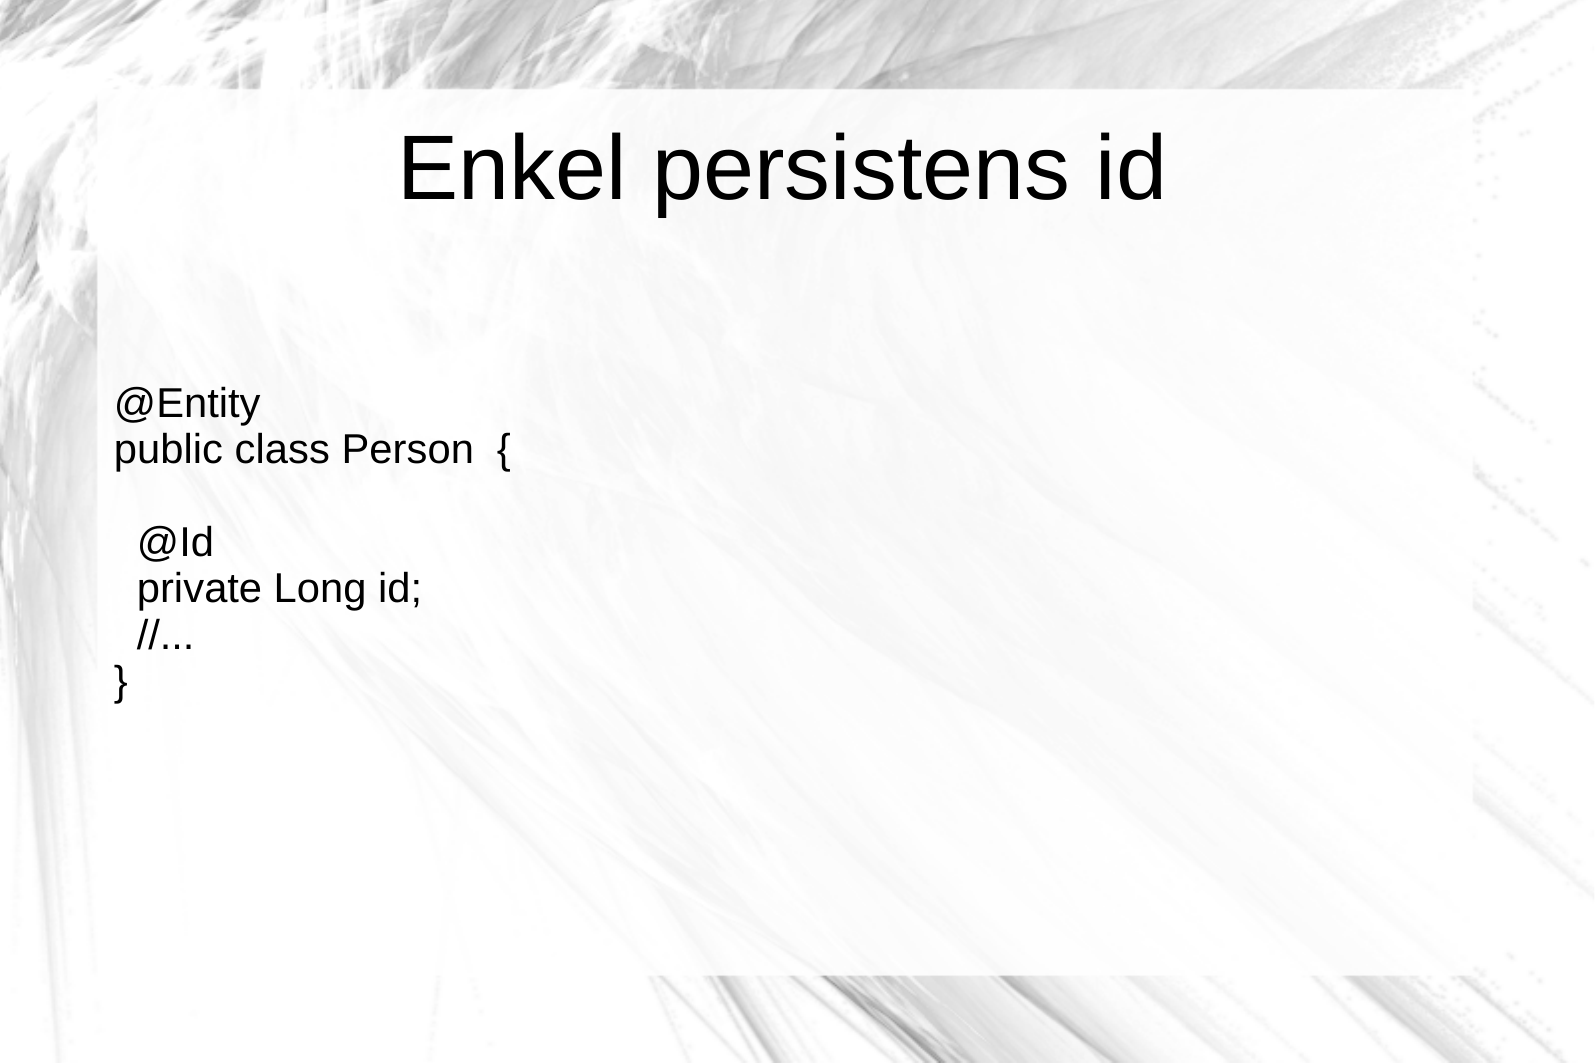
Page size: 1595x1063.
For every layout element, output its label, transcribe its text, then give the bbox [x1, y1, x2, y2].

picture [0, 0, 1595, 1063]
title Enkel persistens id [113, 96, 1453, 241]
subtitle @Entity public class Person { @Id private Long id; //... } [113, 274, 1515, 810]
